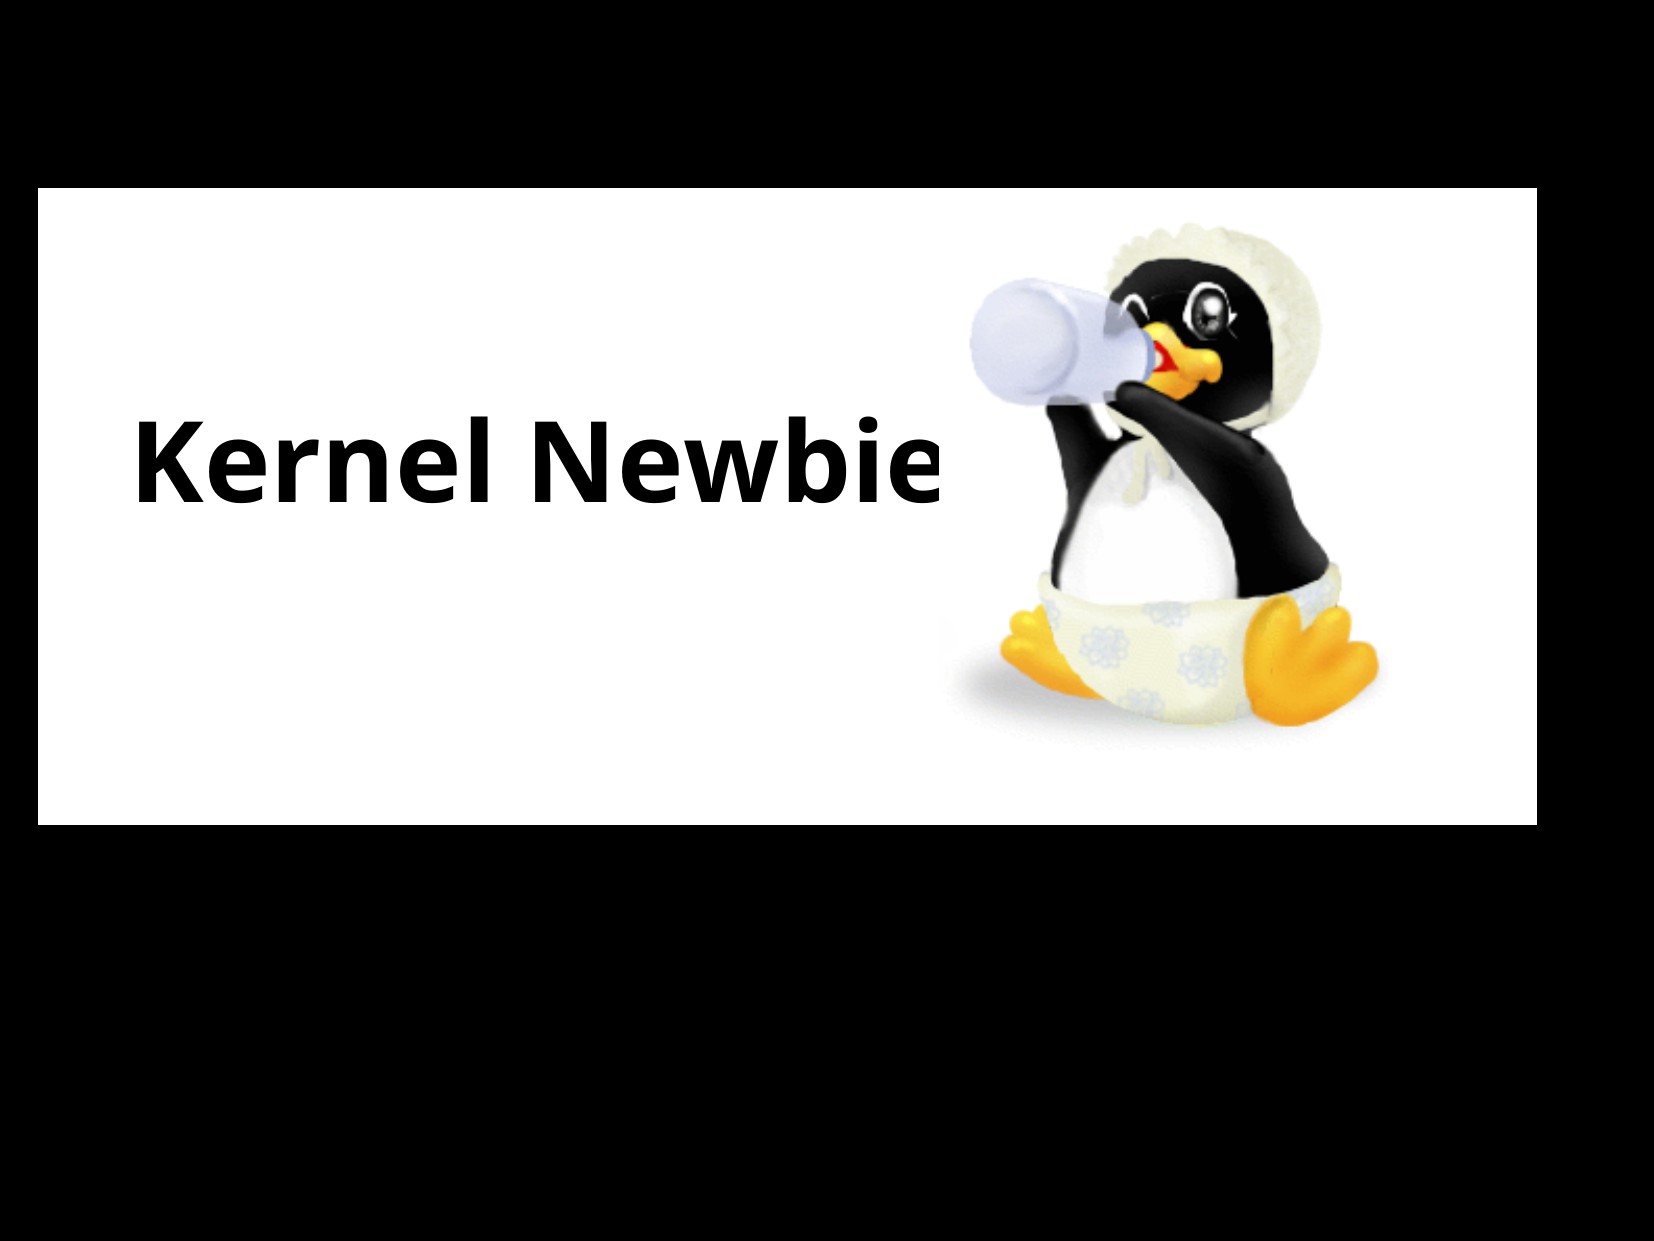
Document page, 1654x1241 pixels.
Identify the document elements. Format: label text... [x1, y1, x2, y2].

text_box Kernel Newbies [115, 374, 939, 526]
picture [939, 220, 1388, 751]
text_box [0, 0, 1654, 1241]
